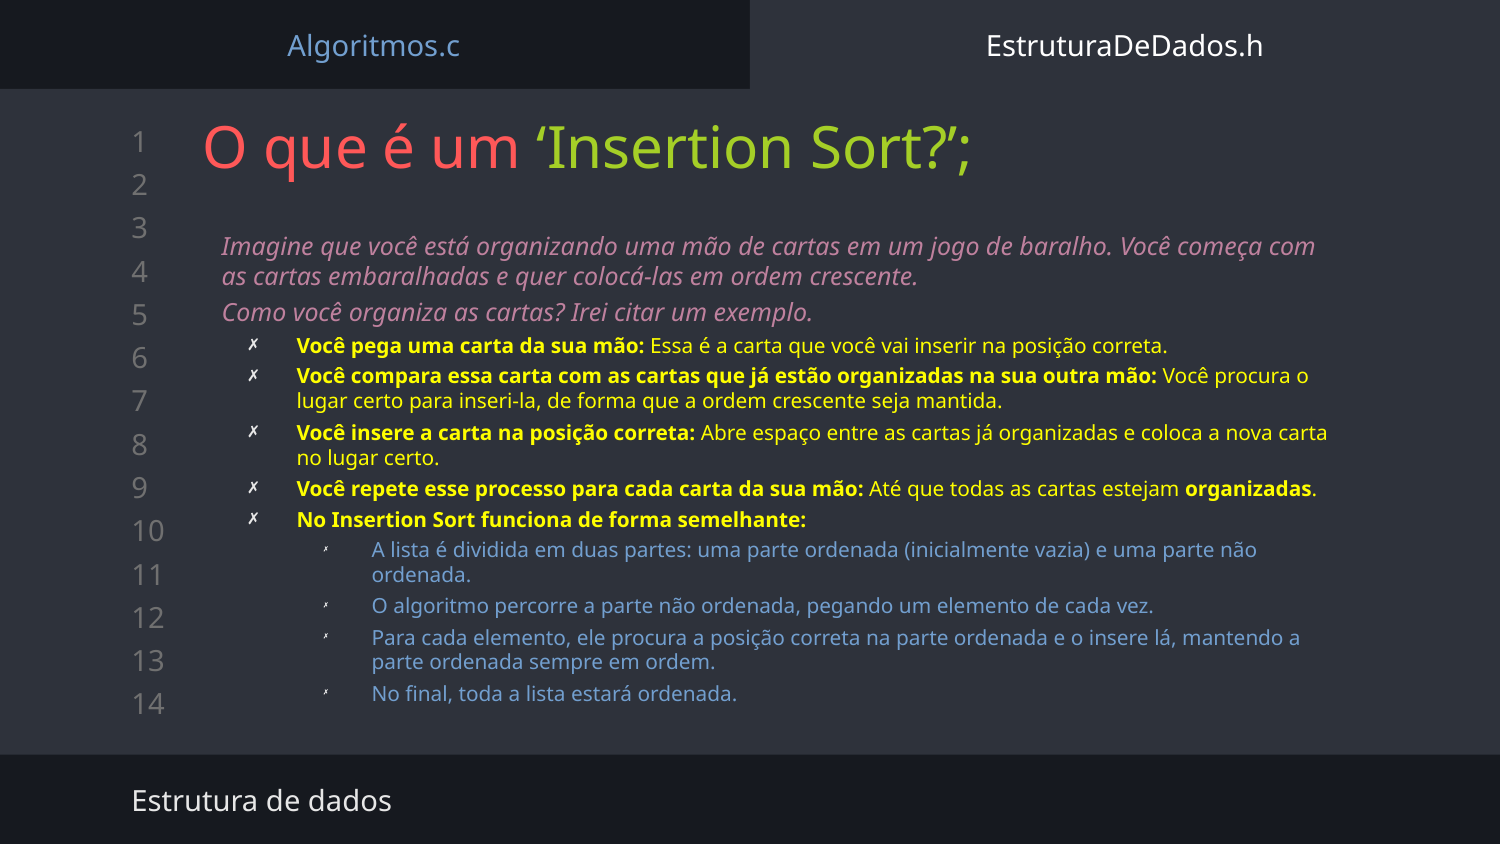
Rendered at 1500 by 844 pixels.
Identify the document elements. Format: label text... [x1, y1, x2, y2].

subtitle Algoritmos.c [0, 15, 749, 74]
subtitle EstruturaDeDados.h [750, 15, 1500, 74]
subtitle Estrutura de dados [116, 770, 915, 829]
title O que é um ‘Insertion Sort?’; [187, 95, 1384, 185]
list Imagine que você está organizando uma mão de cartas em um jogo de baralho. Você começa com as cartas embaralhadas e quer colocá-las em ordem crescente. Como você organiza as cartas? Irei citar um exemplo. Você pega uma carta da sua mão: Essa é a carta que você vai inserir na posição correta. Você compara essa carta com as cartas que já estão organizadas na sua outra mão: Você procura o lugar certo para inseri-la, de forma que a ordem crescente seja mantida. Você insere a carta na posição correta: Abre espaço entre as cartas já organizadas e coloca a nova carta no lugar certo. Você repete esse processo para cada carta da sua mão: Até que todas as cartas estejam organizadas. No Insertion Sort funciona de forma semelhante: A lista é dividida em duas partes: uma parte ordenada (inicialmente vazia) e uma parte não ordenada. O algoritmo percorre a parte não ordenada, pegando um elemento de cada vez. Para cada elemento, ele procura a posição correta na parte ordenada e o insere lá, mantendo a parte ordenada sempre em ordem. No final, toda a lista estará ordenada. [206, 187, 1351, 748]
